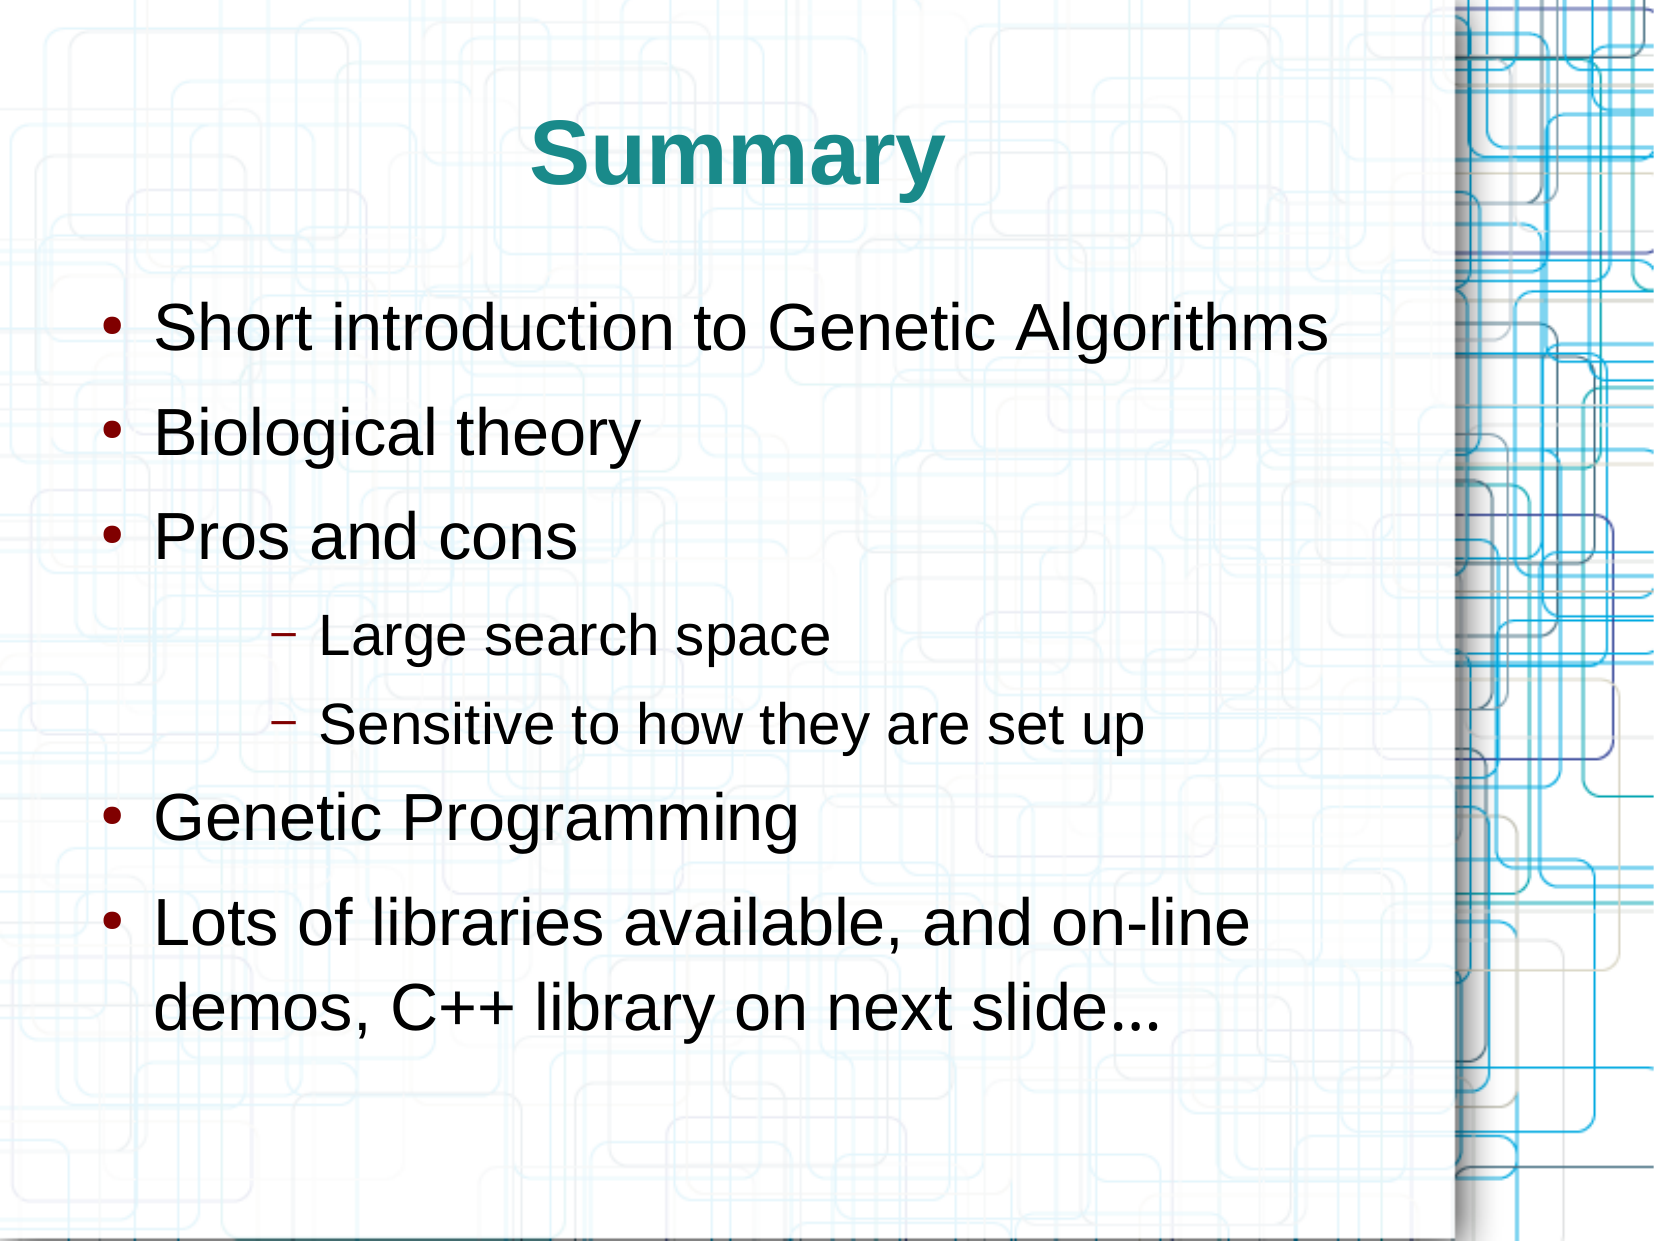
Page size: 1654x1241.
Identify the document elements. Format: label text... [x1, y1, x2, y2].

title Summary [59, 56, 1418, 250]
list Short introduction to Genetic Algorithms Biological theory Pros and cons Large search space Sensitive to how they are set up Genetic Programming Lots of libraries available, and on-line demos, C++ library on next slide… [82, 290, 1418, 1094]
picture [0, 0, 1654, 1241]
